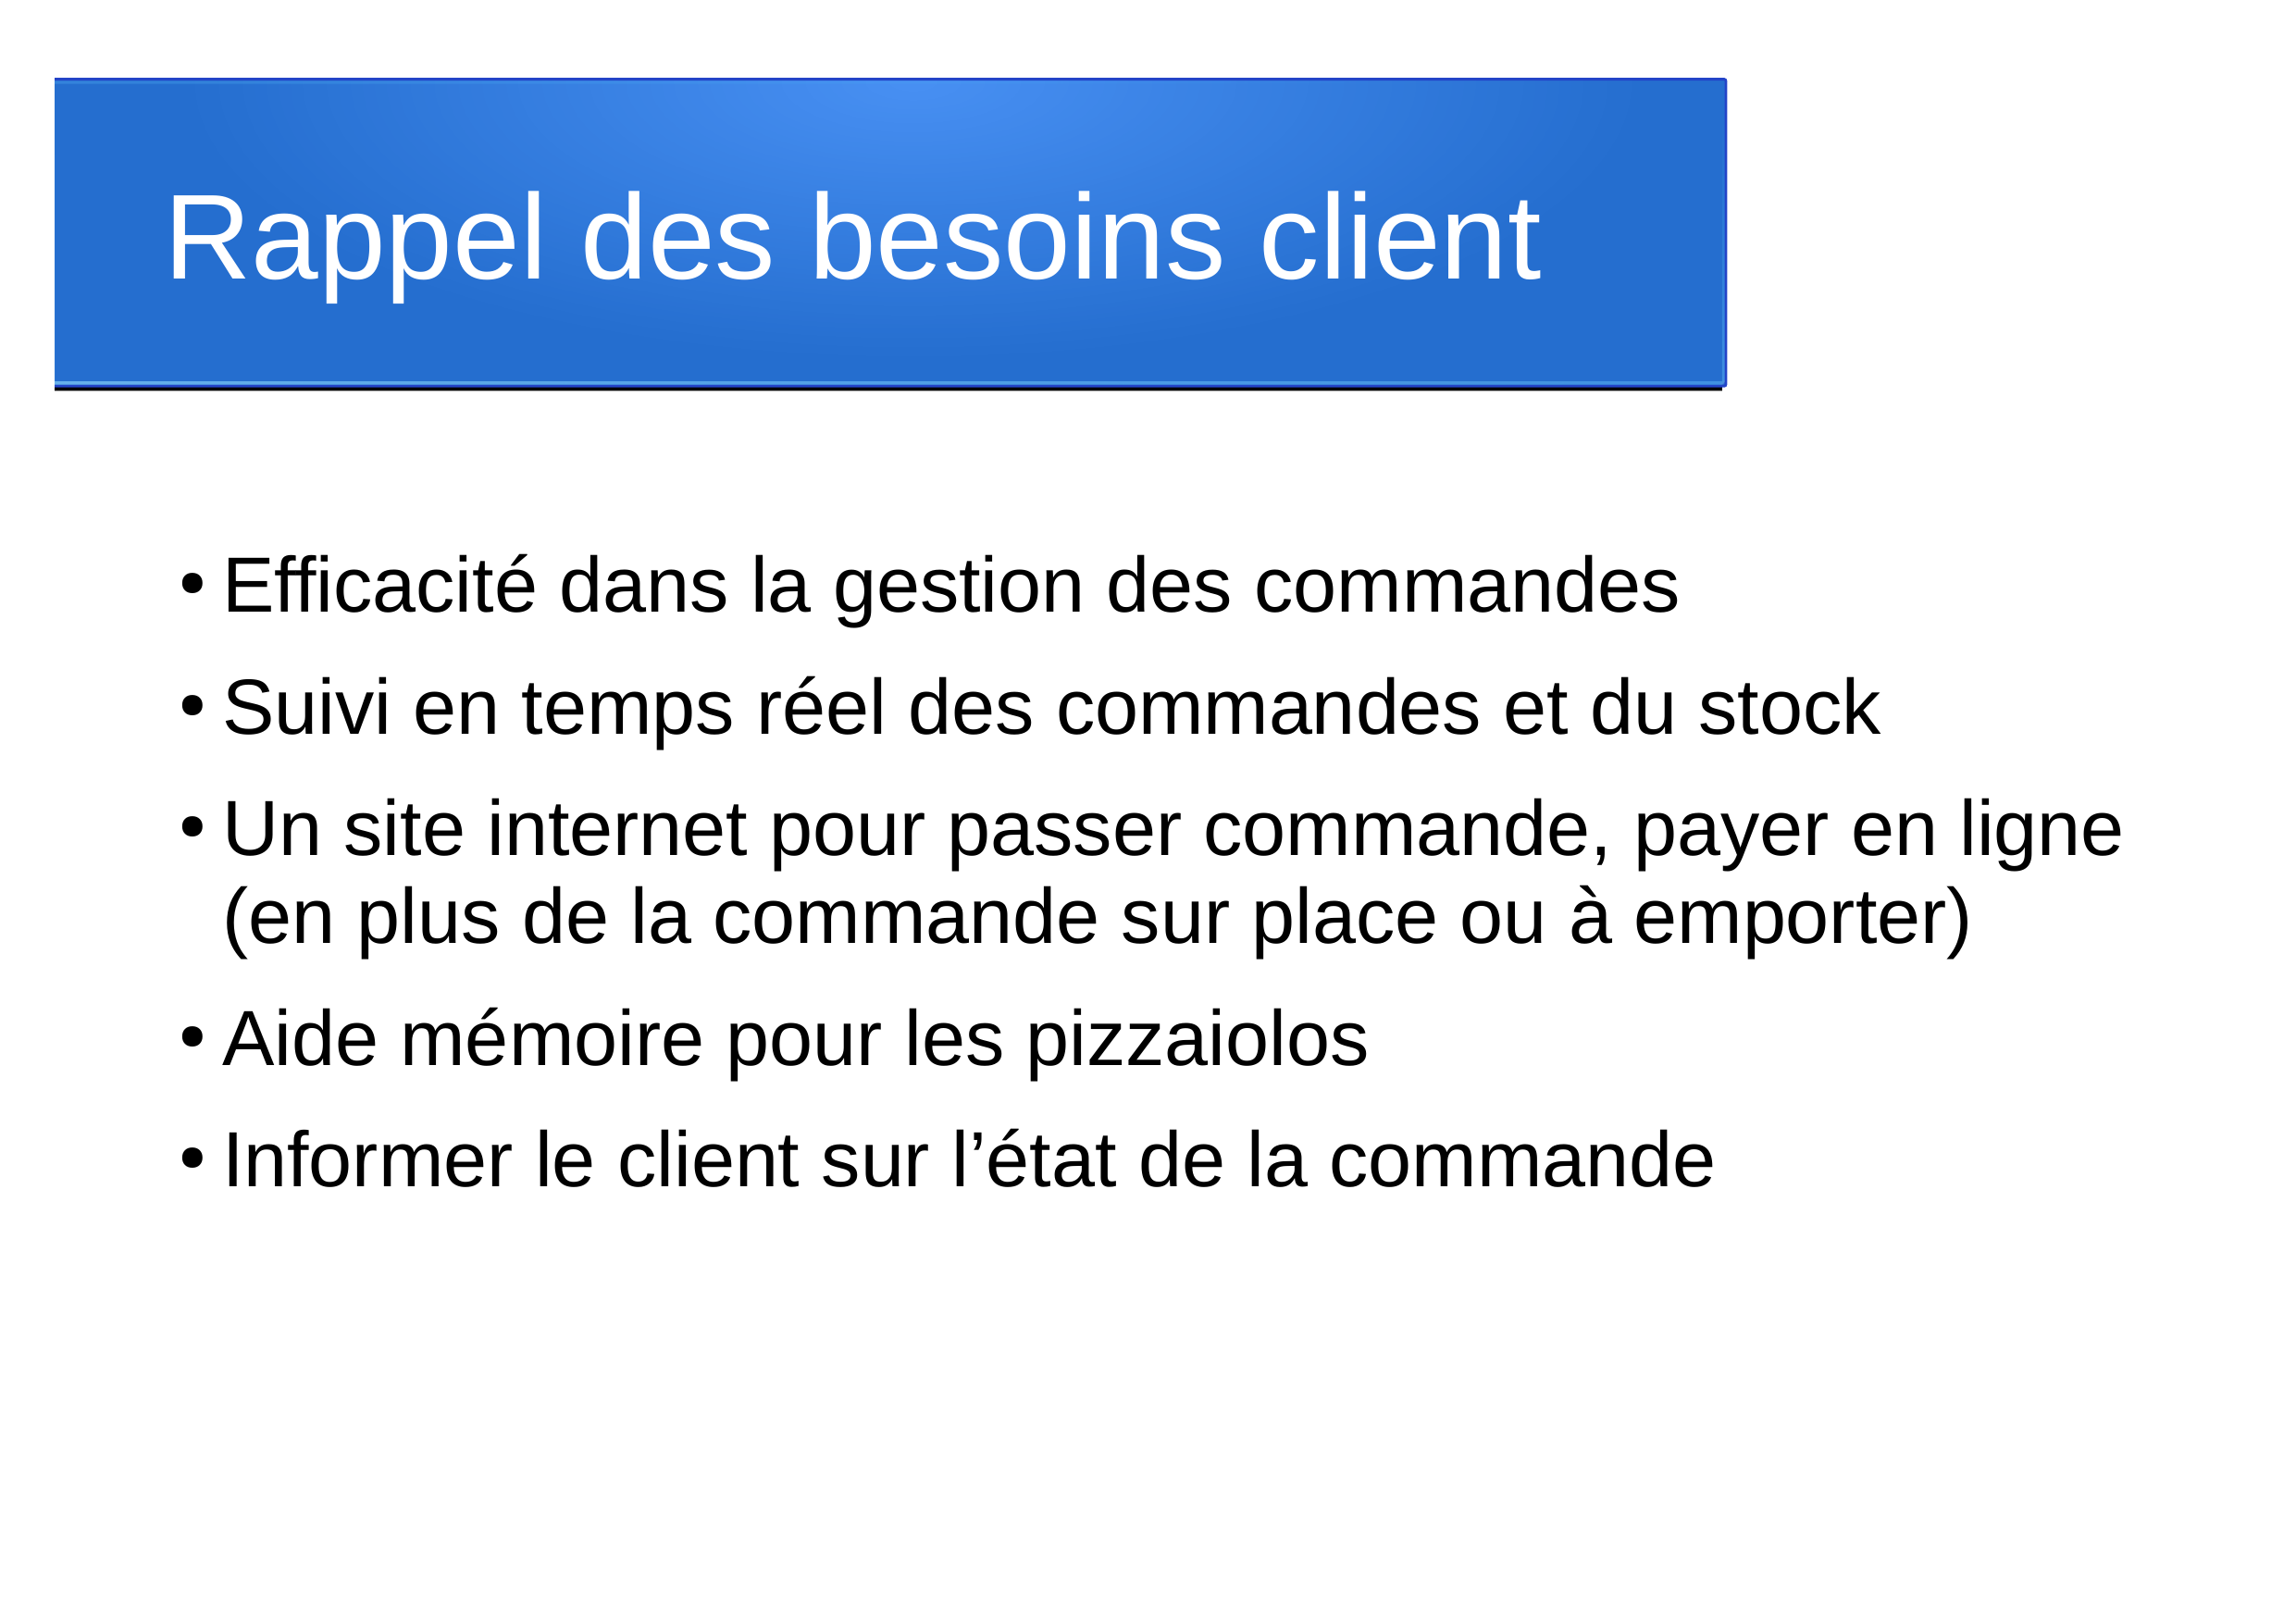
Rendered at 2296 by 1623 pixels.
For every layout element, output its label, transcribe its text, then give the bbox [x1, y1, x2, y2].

list Efficacité dans la gestion des commandes Suivi en temps réel des commandes et du stock Un site internet pour passer commande, payer en ligne (en plus de la commande sur place ou à emporter) Aide mémoire pour les pizzaiolos Informer le client sur l’état de la commande [164, 419, 2132, 1298]
title Rappel des besoins client [164, 112, 1687, 363]
